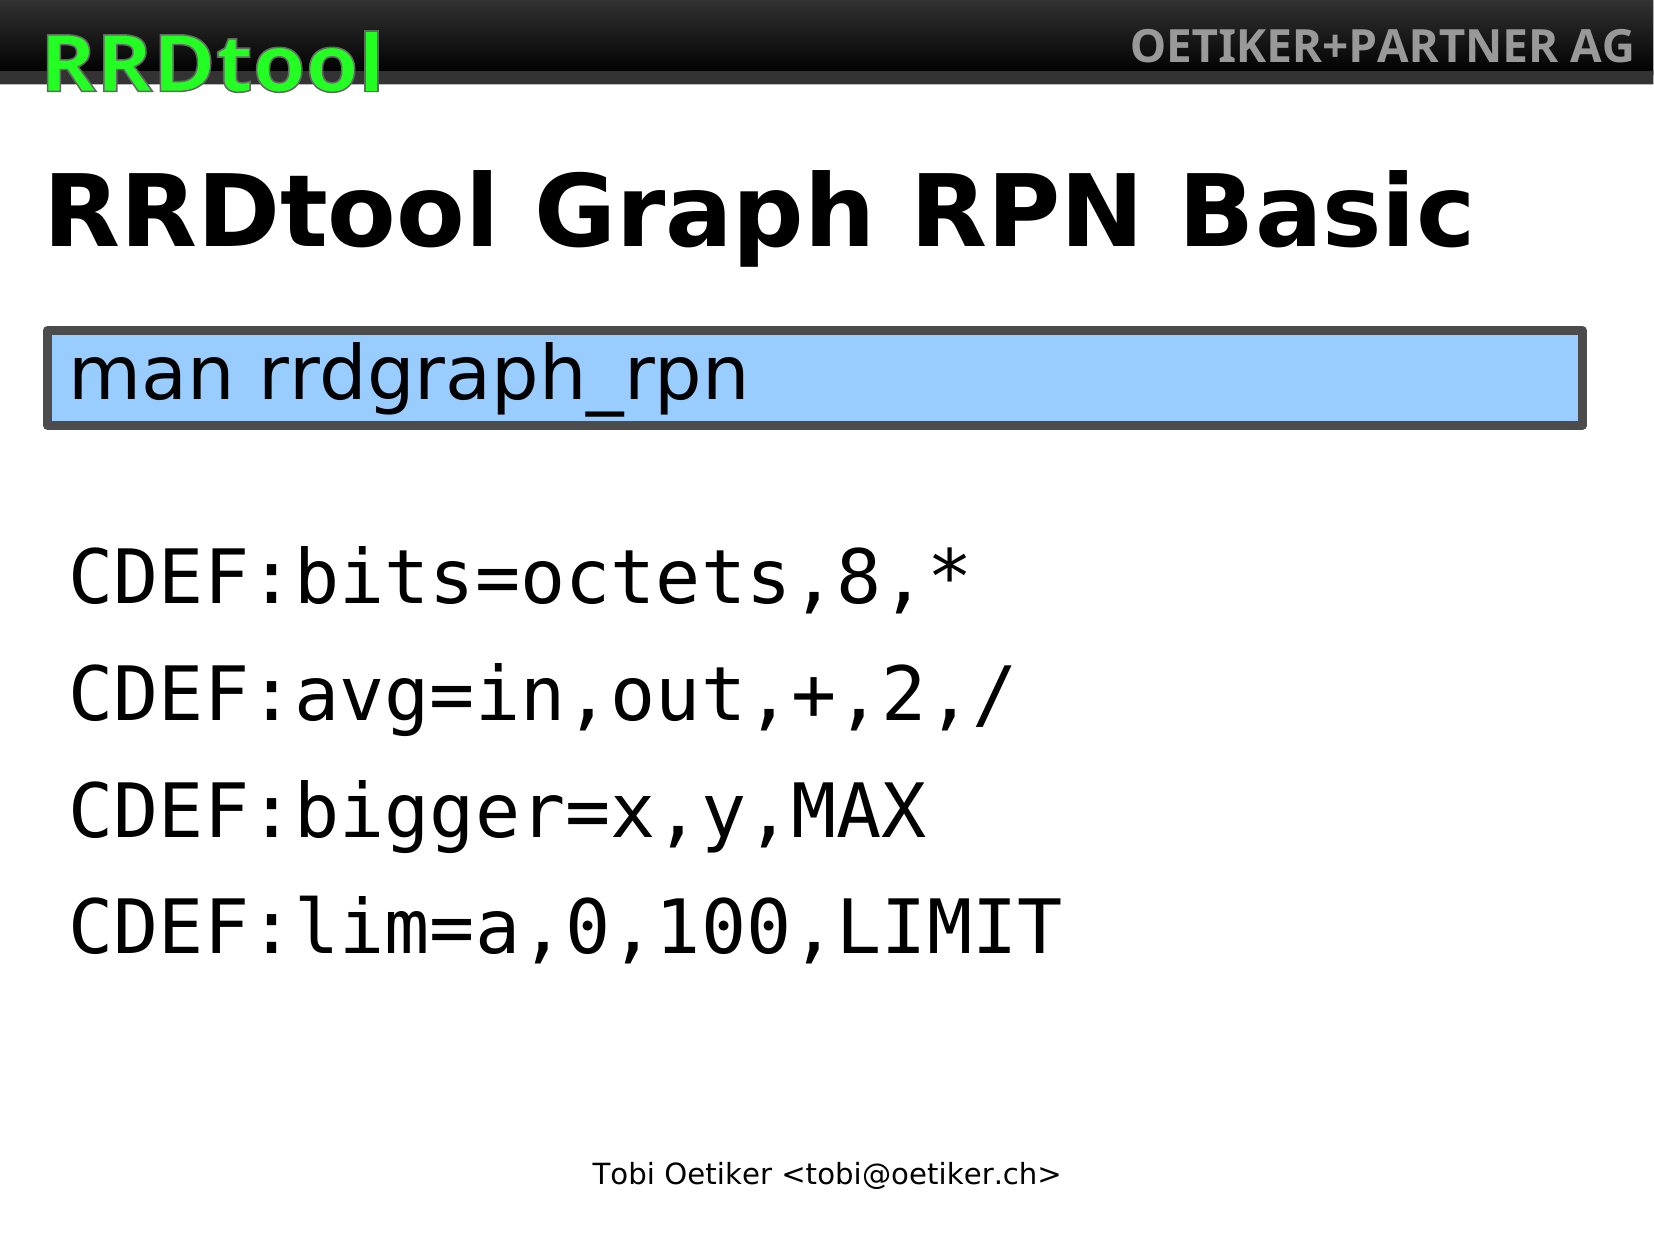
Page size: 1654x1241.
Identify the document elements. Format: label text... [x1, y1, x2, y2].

list man rrdgraph_rpn CDEF:bits=octets,8,* CDEF:avg=in,out,+,2,/ CDEF:bigger=x,y,MAX CDEF:lim=a,0,100,LIMIT [50, 329, 1571, 1099]
title RRDtool Graph RPN Basic [43, 137, 1582, 287]
text_box [1571, 330, 1583, 426]
